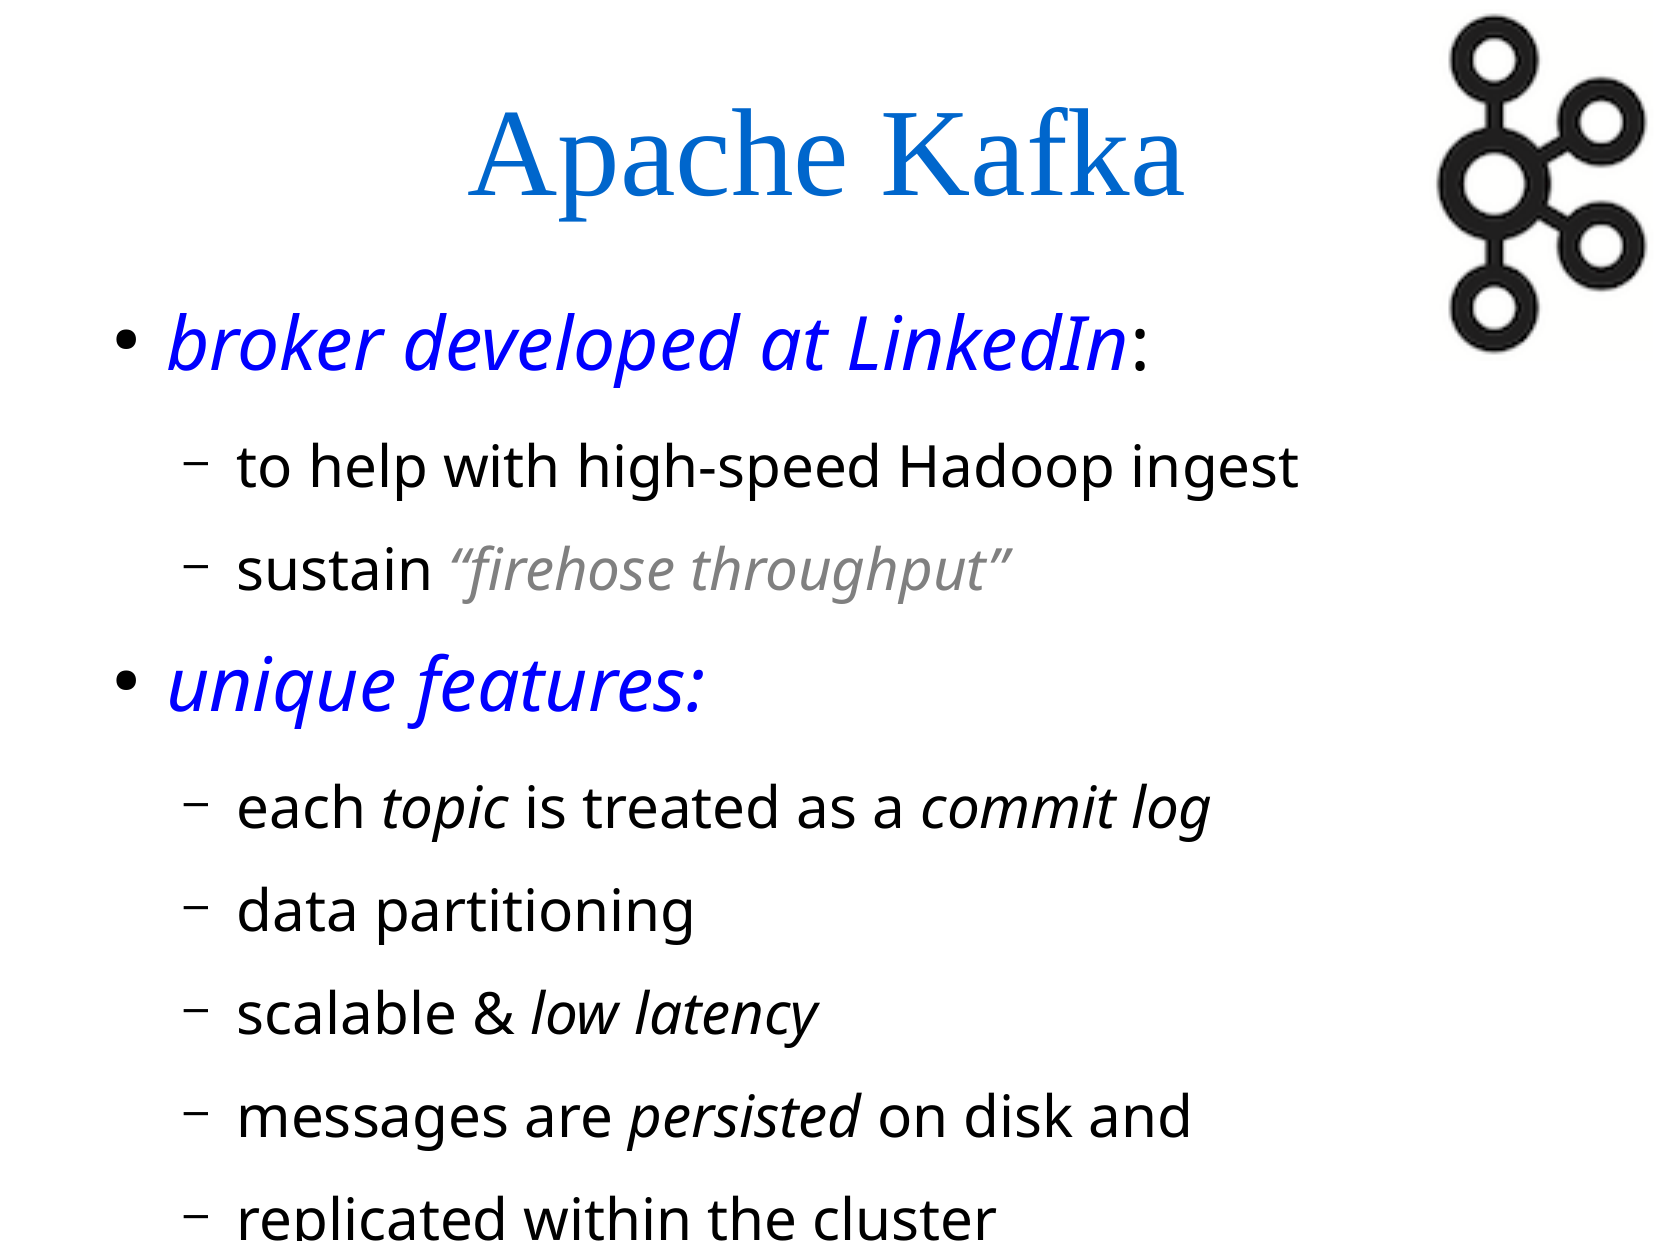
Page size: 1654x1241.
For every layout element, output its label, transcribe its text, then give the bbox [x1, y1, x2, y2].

title Apache Kafka [82, 49, 1429, 257]
picture [1429, 9, 1654, 361]
list broker developed at LinkedIn: to help with high-speed Hadoop ingest sustain “firehose throughput” unique features: each topic is treated as a commit log data partitioning scalable & low latency messages are persisted on disk and replicated within the cluster [95, 290, 1483, 1010]
